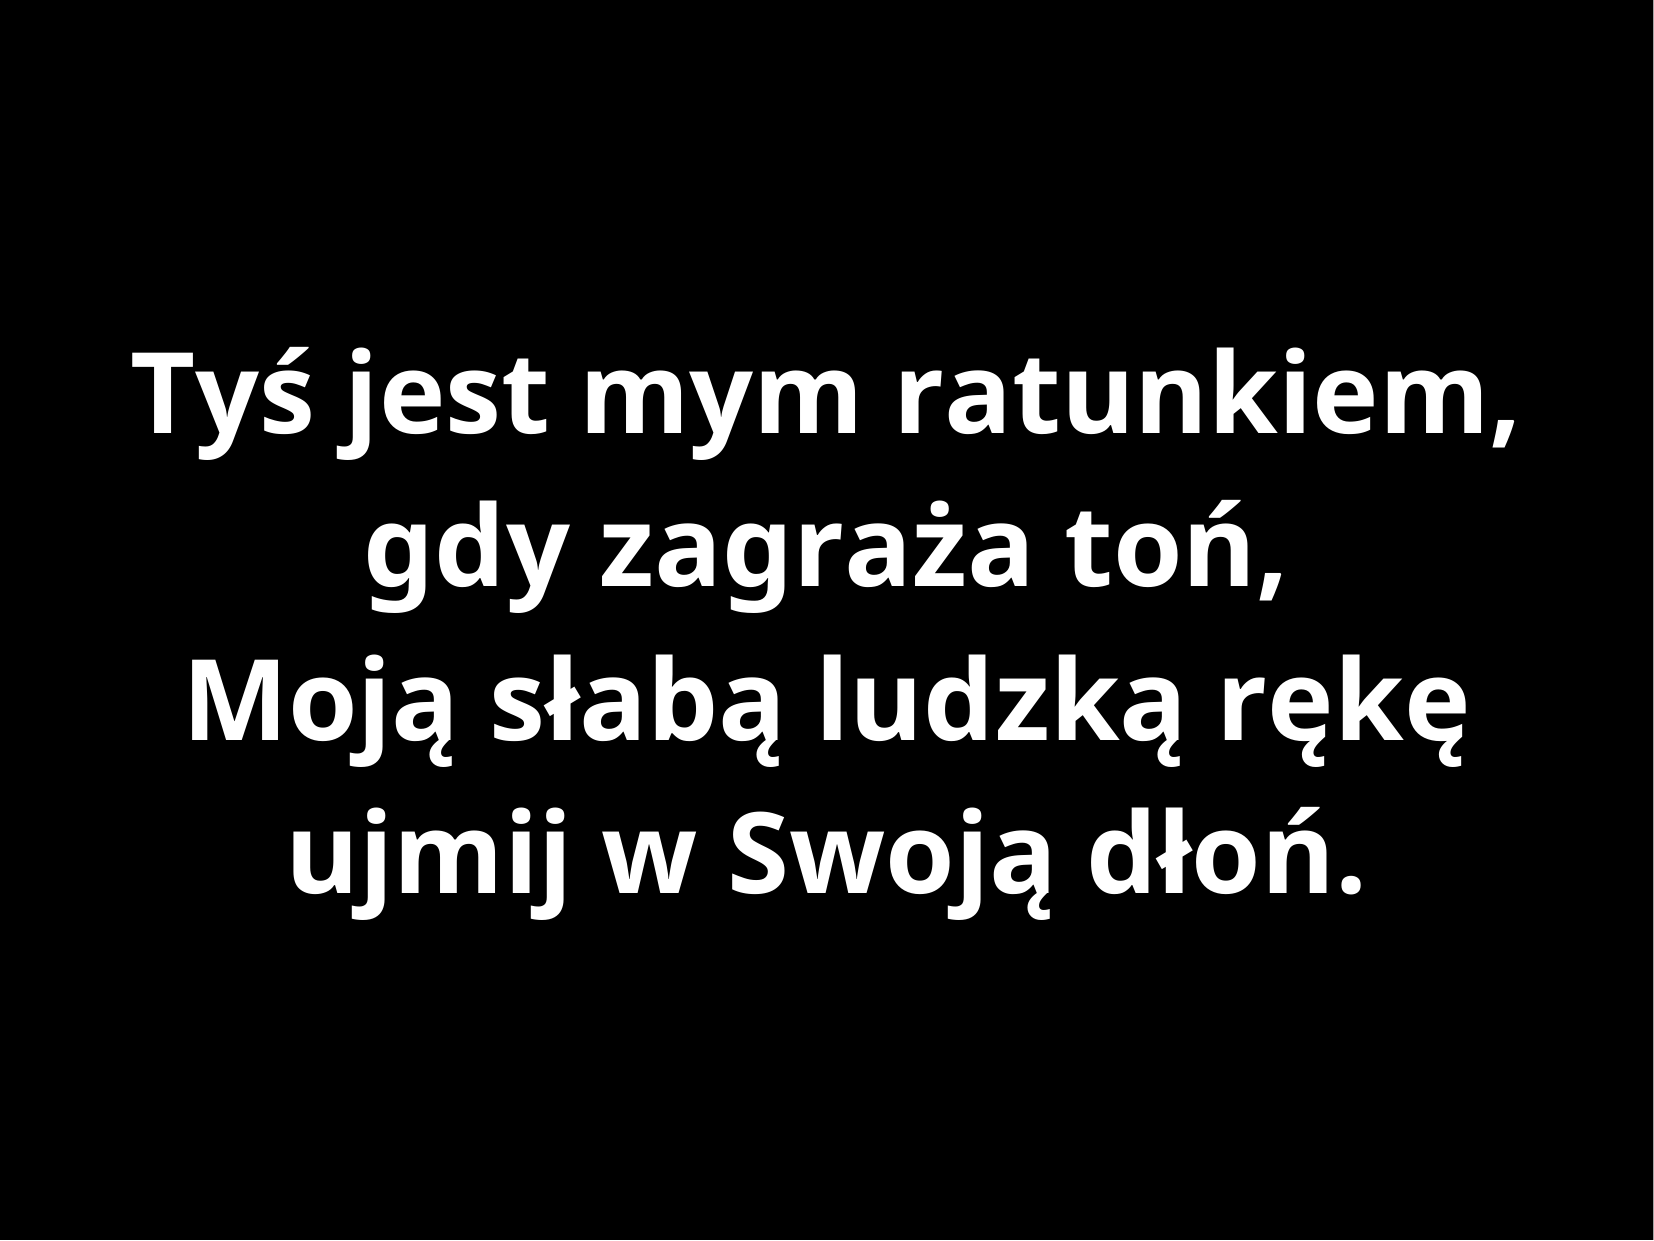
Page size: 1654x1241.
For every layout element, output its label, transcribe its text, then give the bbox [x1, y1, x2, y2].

title Tyś jest mym ratunkiem, gdy zagraża toń, Moją słabą ludzką rękę ujmij w Swoją dłoń. [0, 0, 1654, 1241]
